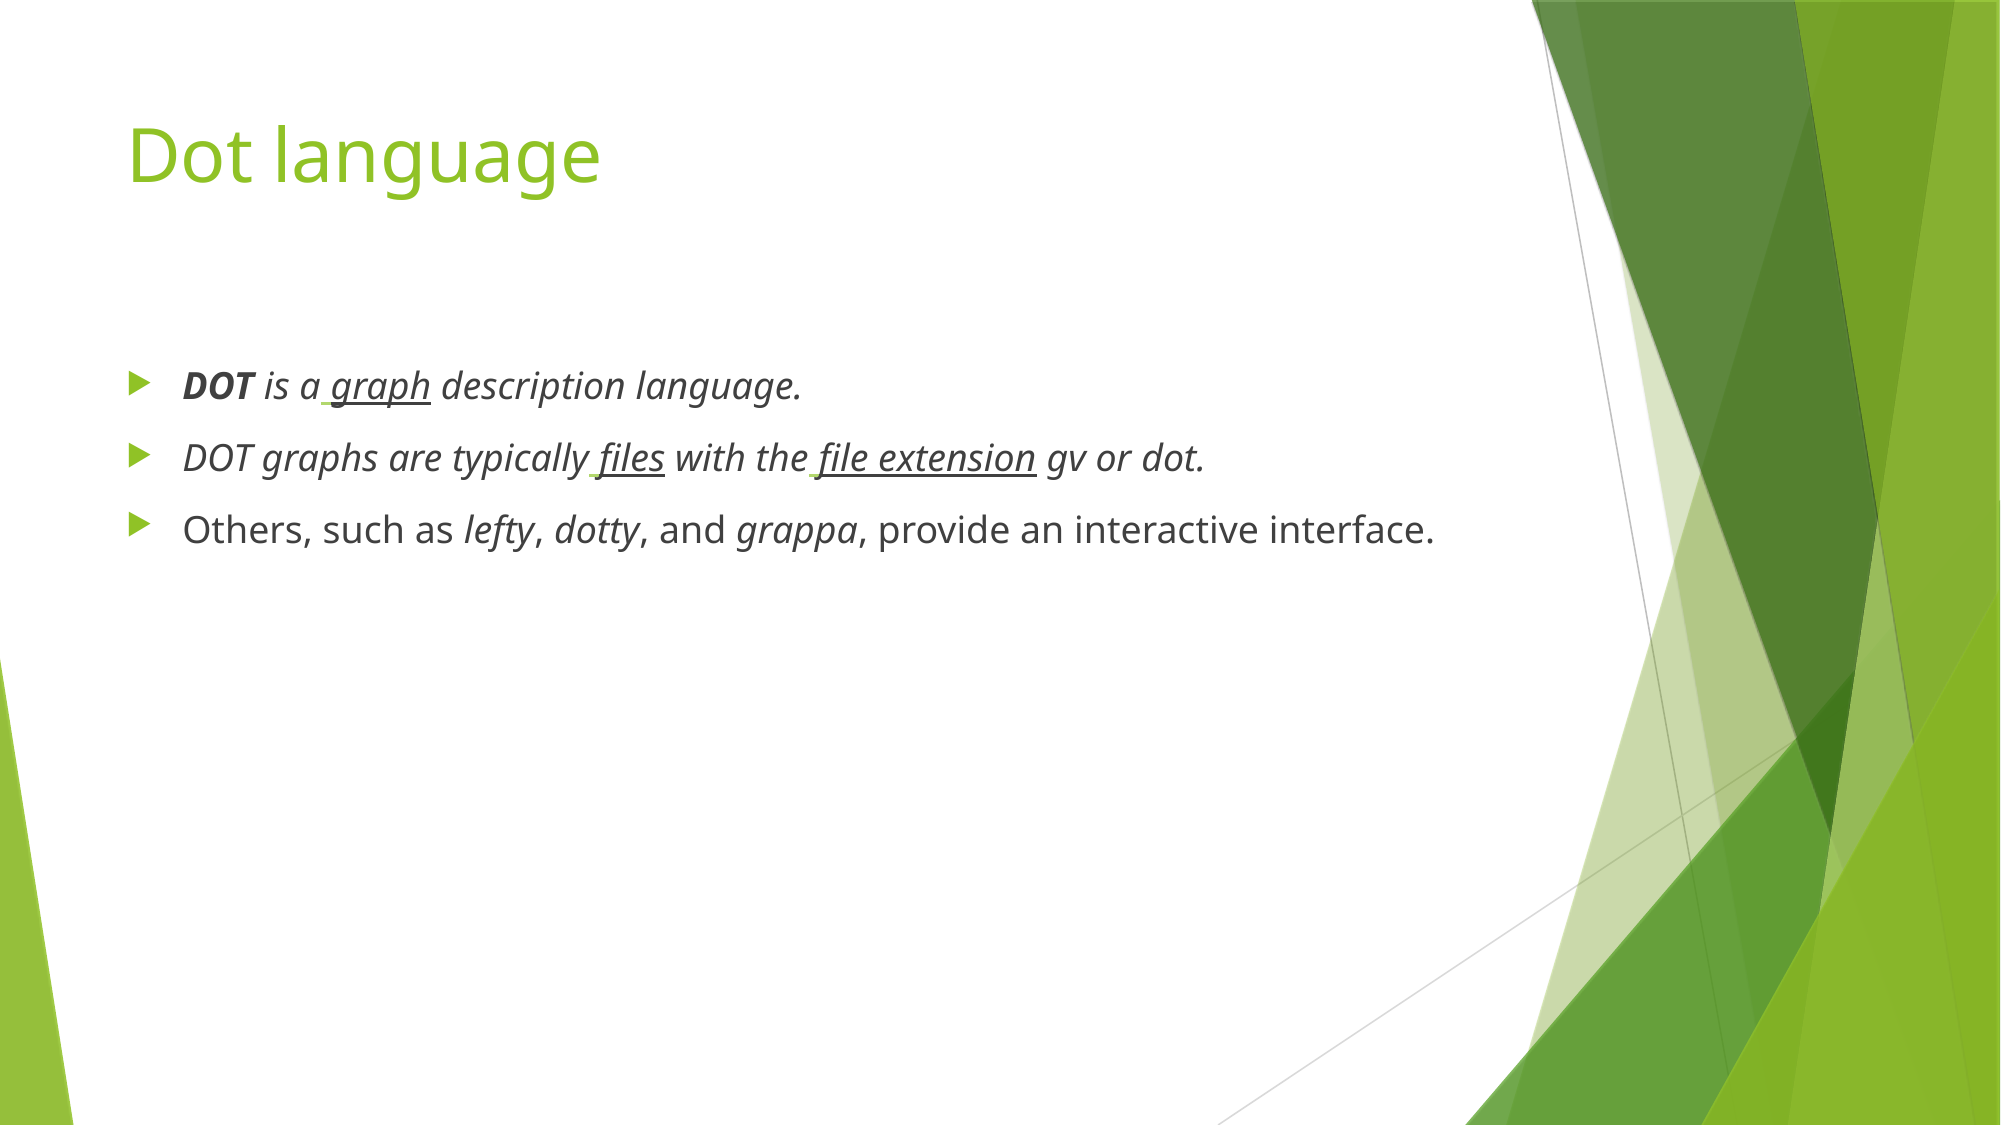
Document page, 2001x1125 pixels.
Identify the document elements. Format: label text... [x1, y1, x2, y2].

list DOT is a graph description language. DOT graphs are typically files with the file extension gv or dot. Others, such as lefty, dotty, and grappa, provide an interactive interface. [111, 354, 1522, 992]
title Dot language [111, 99, 1522, 317]
